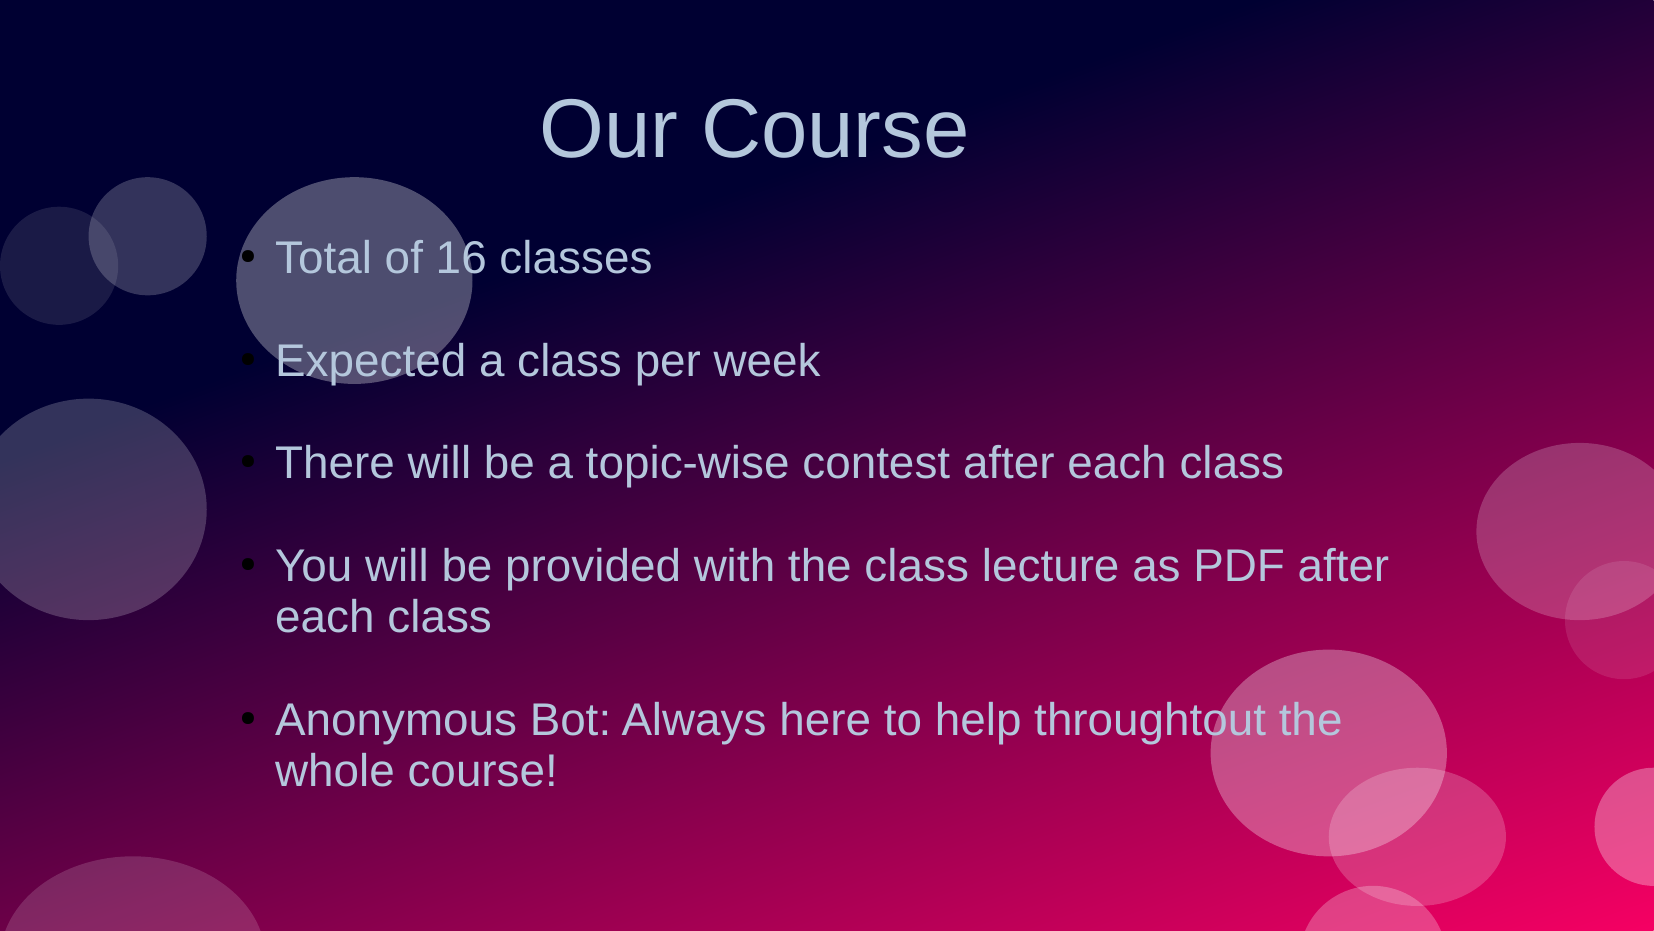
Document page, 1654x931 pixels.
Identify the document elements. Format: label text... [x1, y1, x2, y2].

text_box Total of 16 classes Expected a class per week There will be a topic-wise contest after each class You will be provided with the class lecture as PDF after each class Anonymous Bot: Always here to help throughtout the whole course! [225, 225, 1463, 804]
text_box Our Course [525, 75, 1654, 183]
